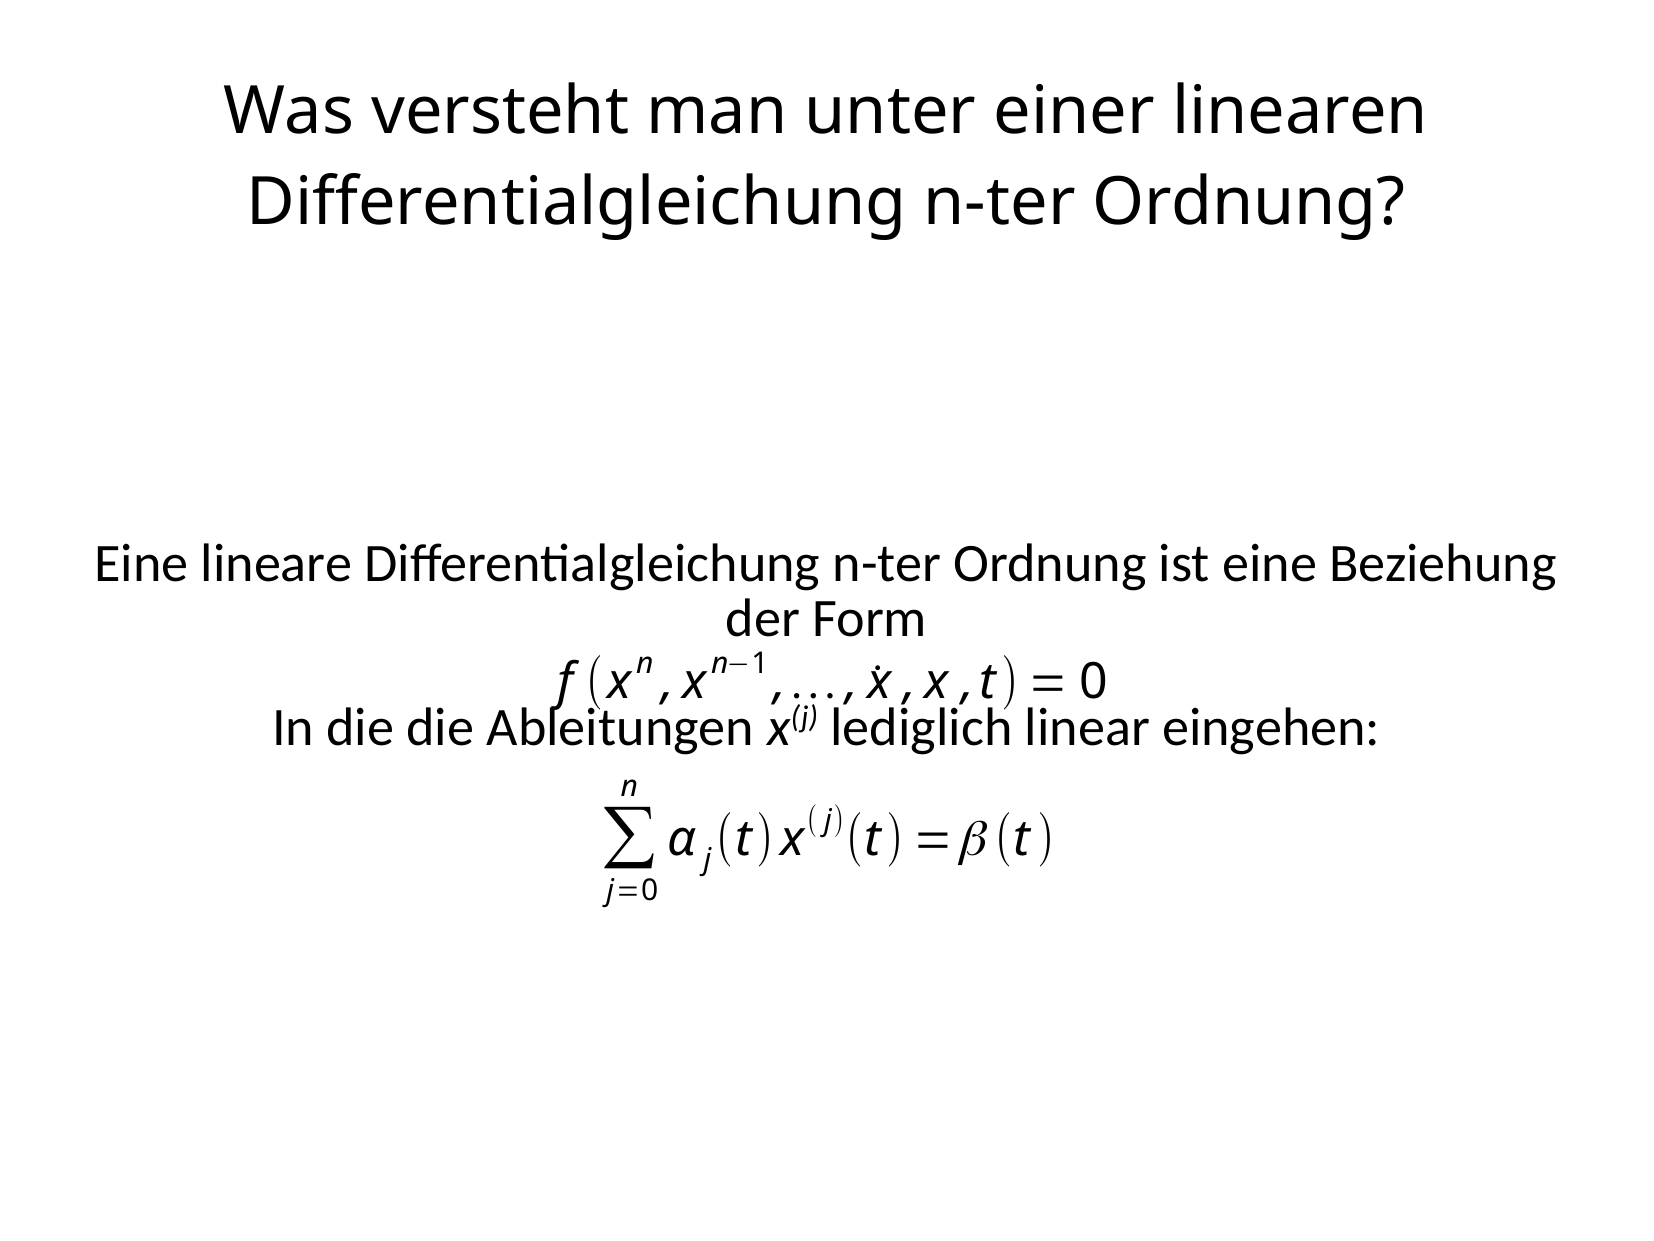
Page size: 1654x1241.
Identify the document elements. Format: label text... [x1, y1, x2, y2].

chart [542, 645, 1112, 713]
chart [594, 767, 1060, 910]
title Was versteht man unter einer linearen Differentialgleichung n-ter Ordnung? [82, 49, 1571, 257]
subtitle Eine lineare Differentialgleichung n-ter Ordnung ist eine Beziehung der Form In die die Ableitungen x(j) lediglich linear eingehen: [82, 290, 1571, 1010]
